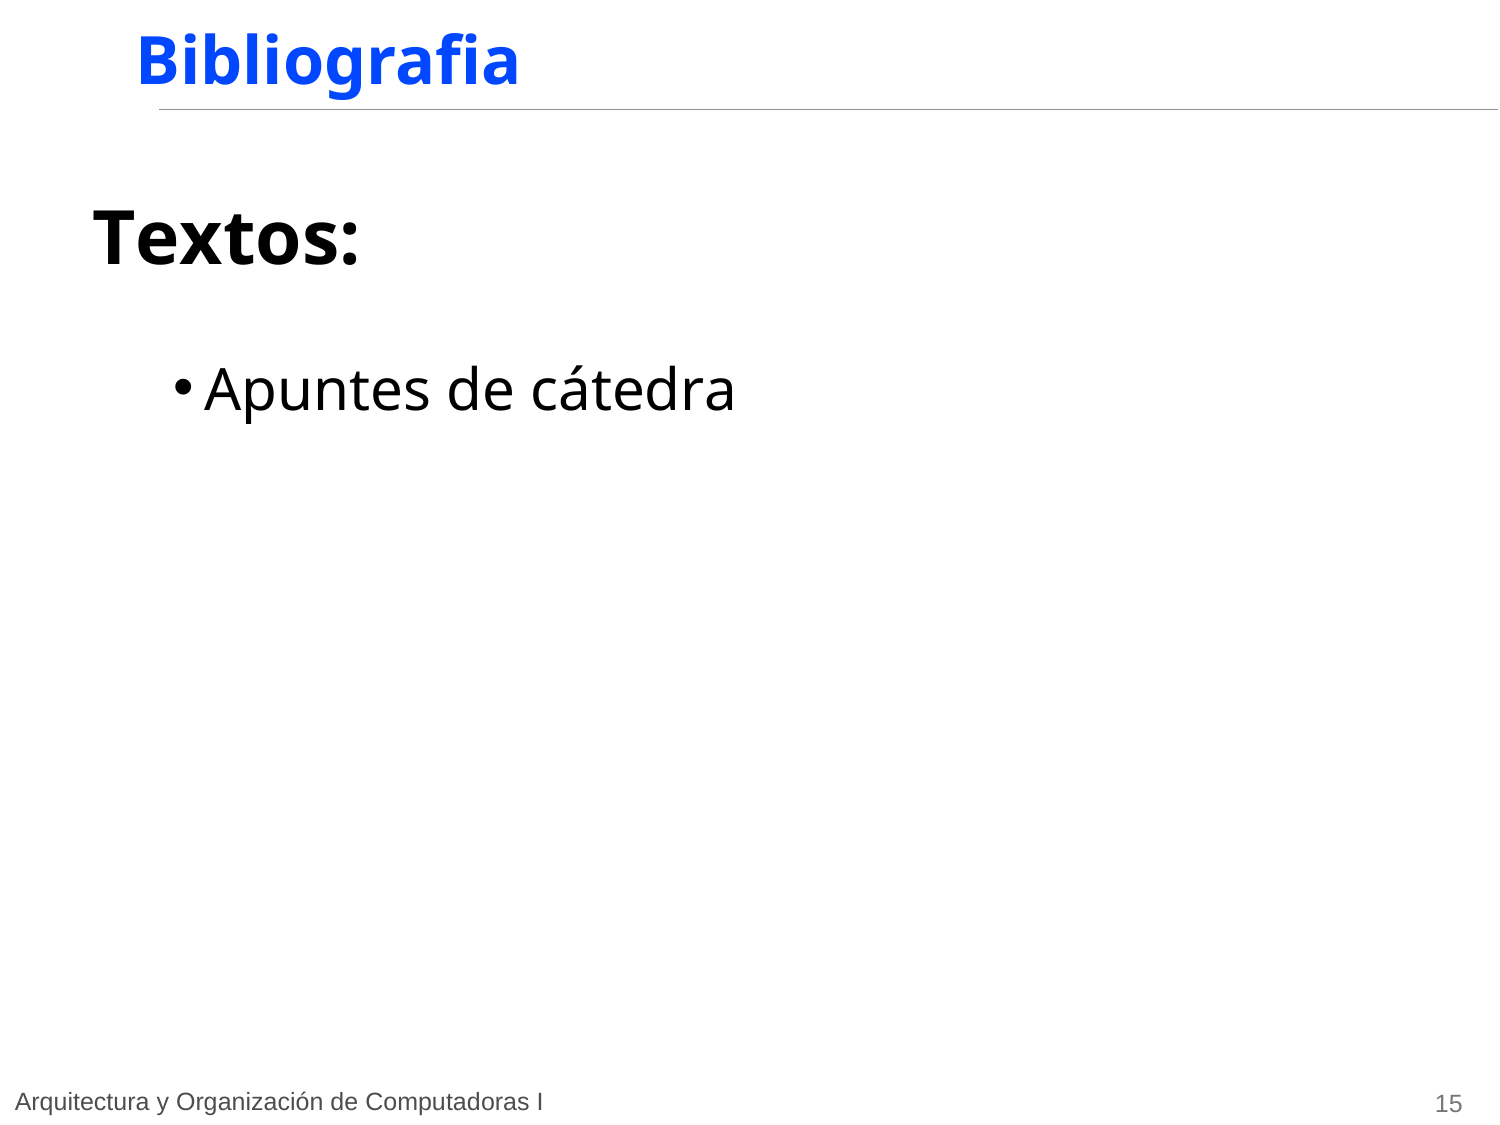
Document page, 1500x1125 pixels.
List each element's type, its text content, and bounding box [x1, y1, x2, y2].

text_box <number> [1420, 1079, 1500, 1125]
text_box Textos: Apuntes de cátedra [81, 199, 1407, 521]
title Bibliografia [124, 24, 827, 183]
text_box Arquitectura y Organización de Computadoras I [0, 1078, 638, 1125]
